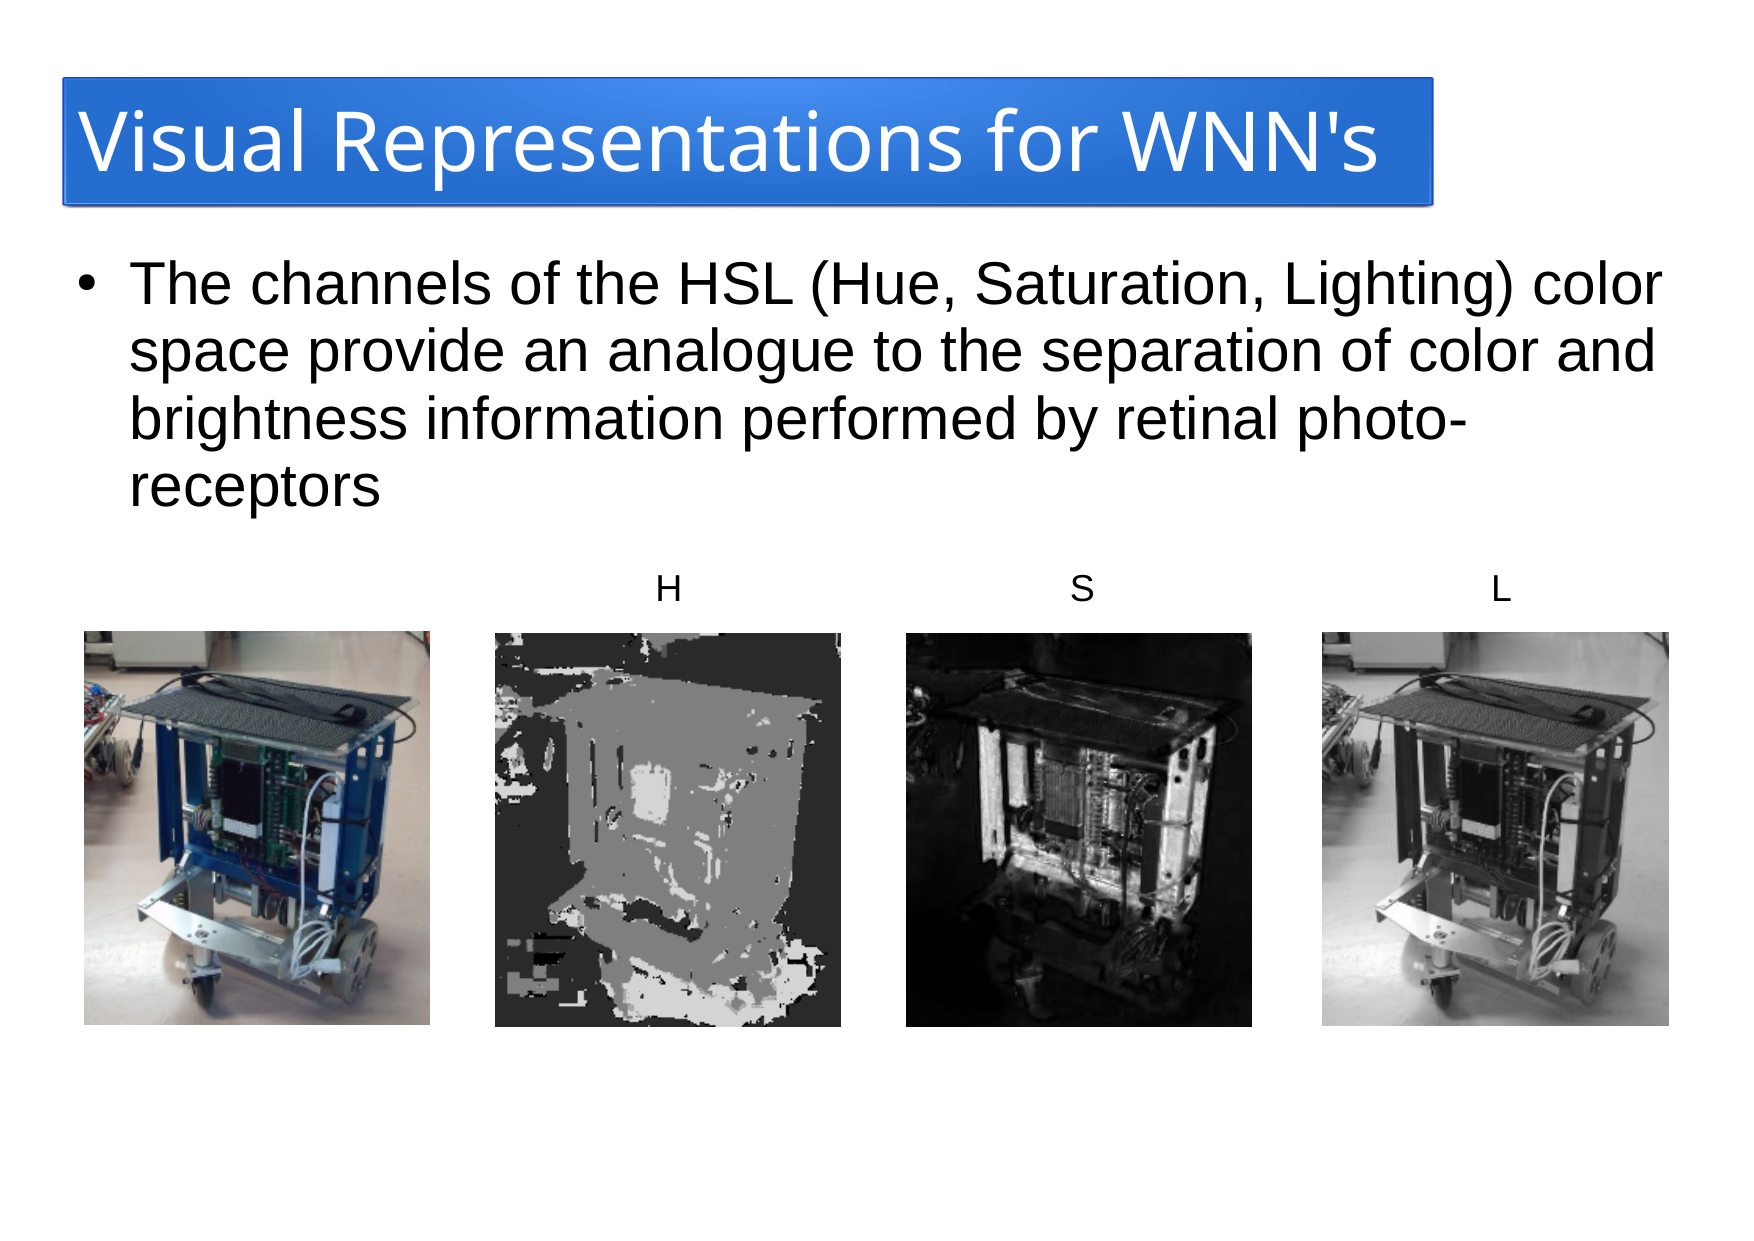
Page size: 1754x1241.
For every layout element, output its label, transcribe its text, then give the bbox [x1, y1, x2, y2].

title Visual Representations for WNN's [78, 80, 1429, 198]
text_box L [1424, 560, 1579, 618]
picture [84, 631, 430, 1025]
picture [1322, 632, 1669, 1026]
picture [495, 633, 841, 1028]
picture [906, 633, 1252, 1028]
list The channels of the HSL (Hue, Saturation, Lighting) color space provide an analogue to the separation of color and brightness information performed by retinal photo-receptors [58, 249, 1696, 555]
text_box S [1005, 560, 1159, 618]
text_box H [592, 560, 746, 618]
picture [58, 77, 1439, 209]
